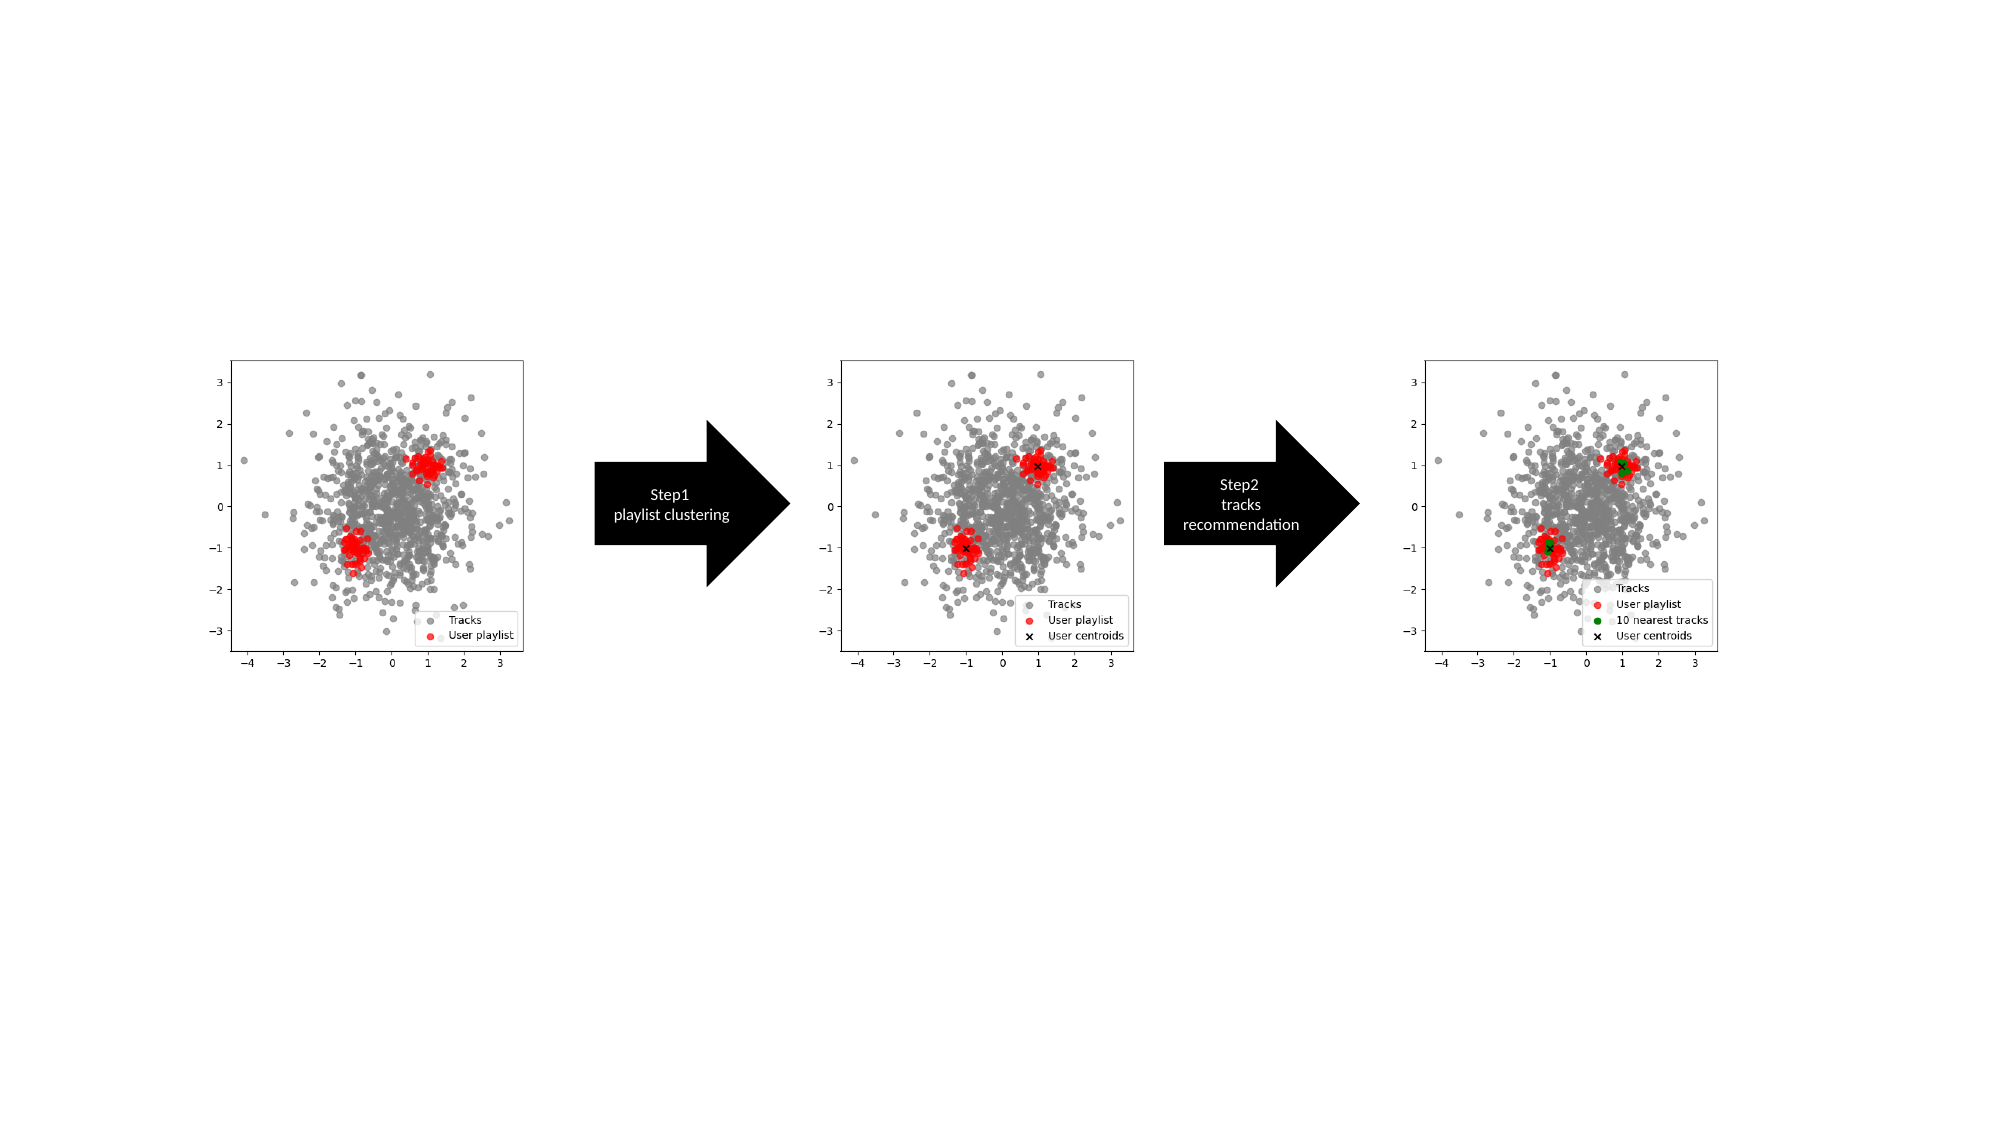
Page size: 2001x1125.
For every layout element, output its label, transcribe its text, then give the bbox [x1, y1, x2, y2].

text_box Step2 tracks recommendation [1165, 422, 1359, 585]
picture [793, 315, 1171, 692]
picture [183, 315, 560, 692]
text_box Step1 playlist clustering [595, 422, 789, 585]
picture [1377, 315, 1755, 692]
